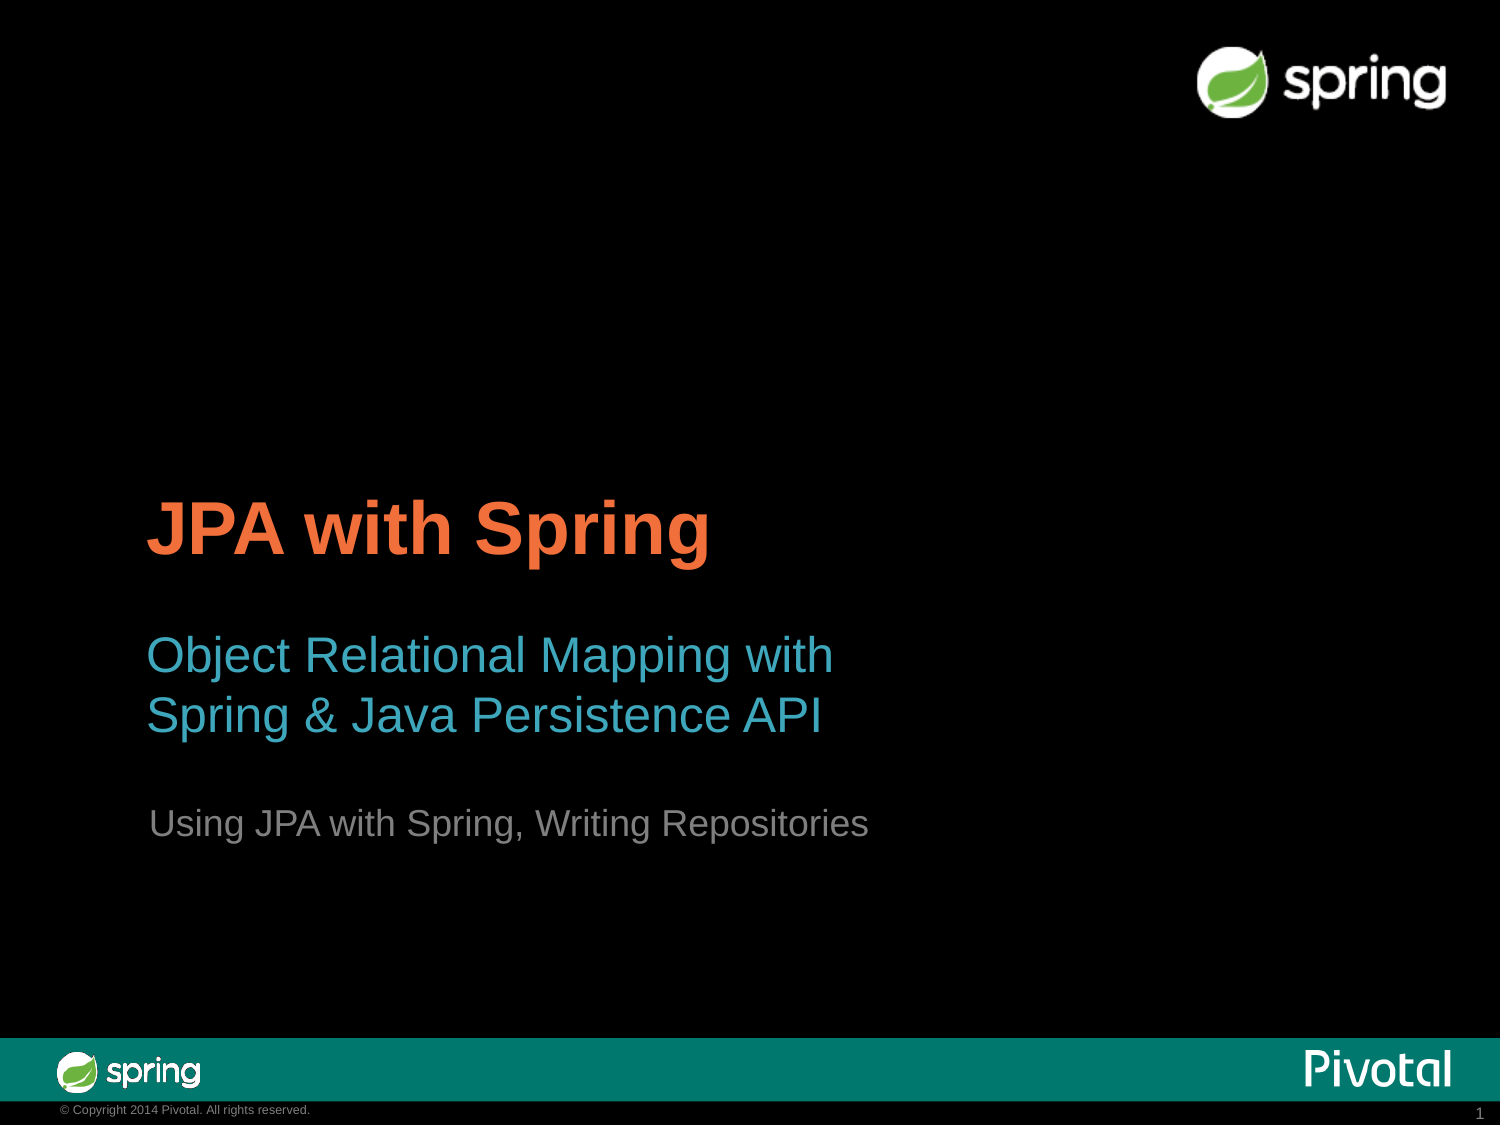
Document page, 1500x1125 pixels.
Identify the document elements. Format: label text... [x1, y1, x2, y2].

text_box Object Relational Mapping with Spring & Java Persistence API [146, 622, 1139, 803]
list Using JPA with Spring, Writing Repositories [148, 798, 974, 845]
picture [1304, 1047, 1452, 1090]
picture [32, 1041, 210, 1103]
picture [1155, 28, 1465, 136]
title JPA with Spring [146, 399, 866, 571]
